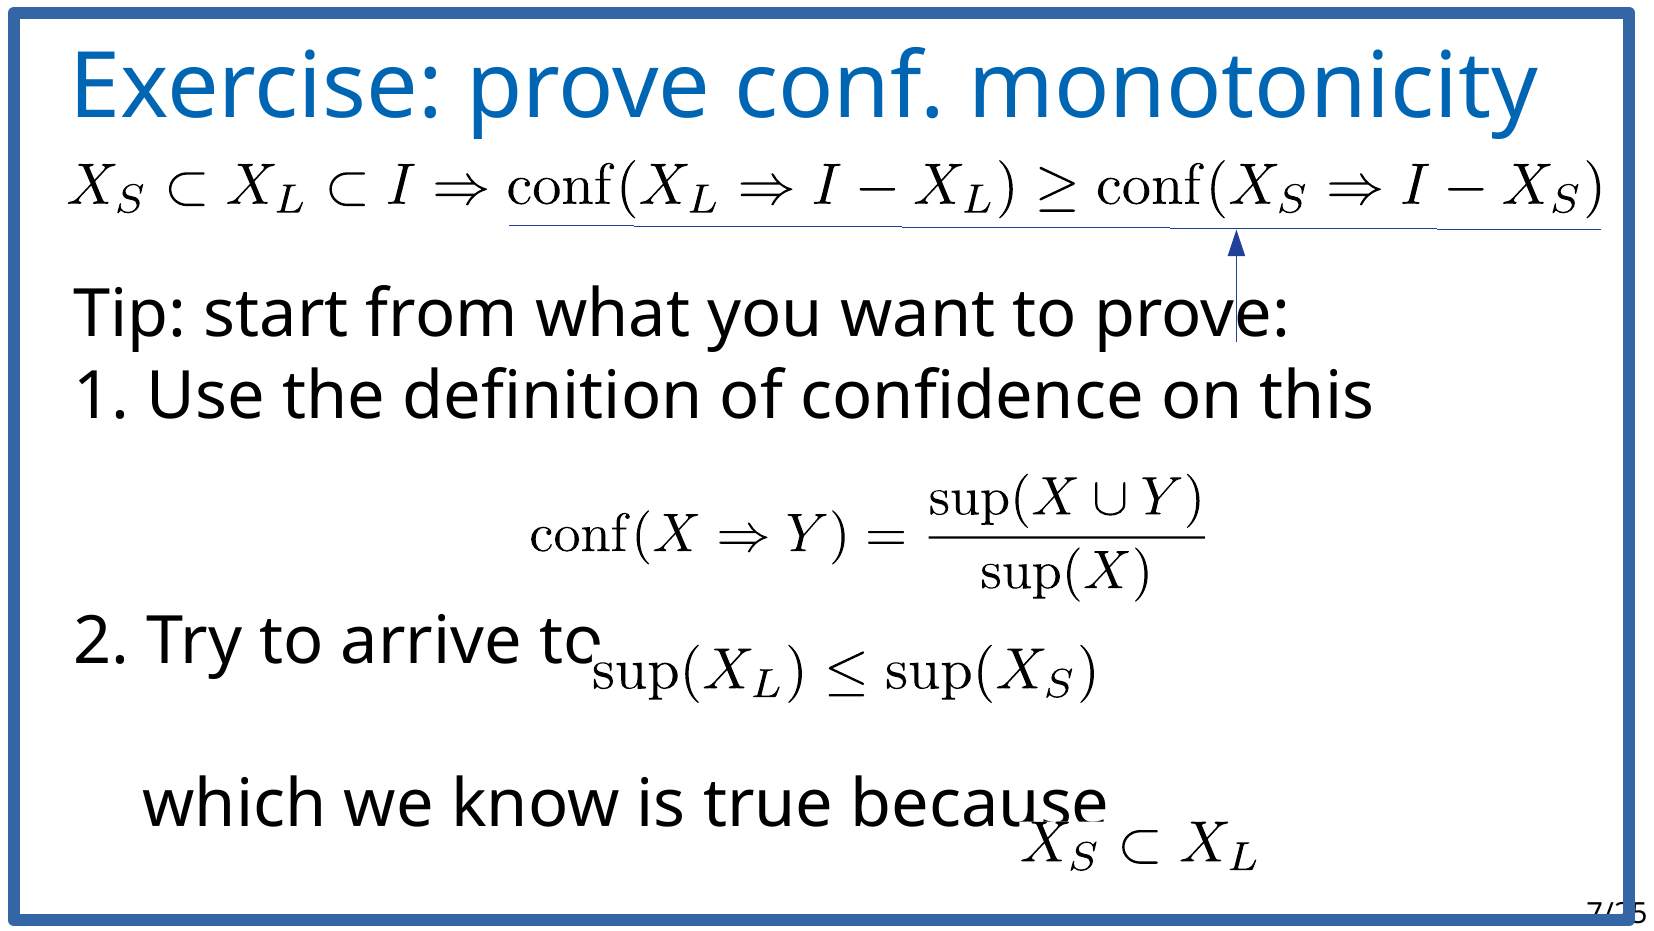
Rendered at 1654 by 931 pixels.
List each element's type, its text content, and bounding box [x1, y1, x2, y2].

text_box [66, 160, 1606, 219]
title Exercise: prove conf. monotonicity [20, 19, 1619, 147]
text_box Tip: start from what you want to prove: 1. Use the definition of confidence on this 2. Try to arrive to which we know is true because [58, 263, 1608, 922]
text_box [1019, 821, 1259, 871]
text_box [591, 644, 1100, 703]
